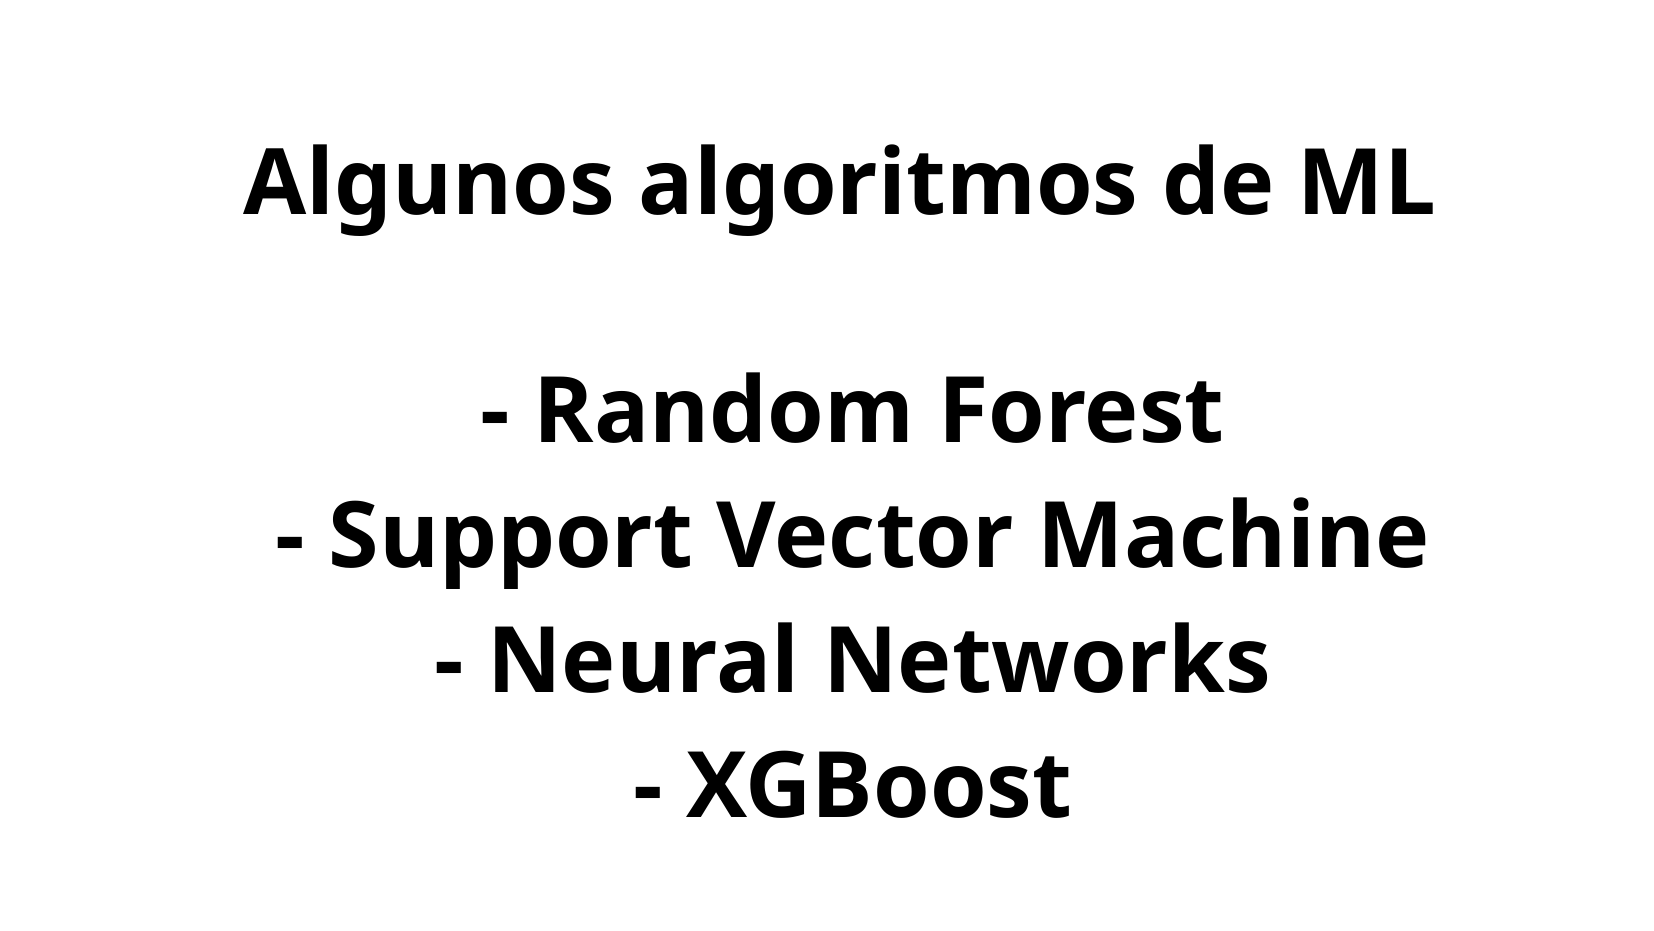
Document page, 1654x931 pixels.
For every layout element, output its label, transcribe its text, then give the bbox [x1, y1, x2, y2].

text_box - Random Forest - Support Vector Machine - Neural Networks - XGBoost [162, 337, 1544, 793]
text_box Algunos algoritmos de ML [149, 109, 1531, 279]
